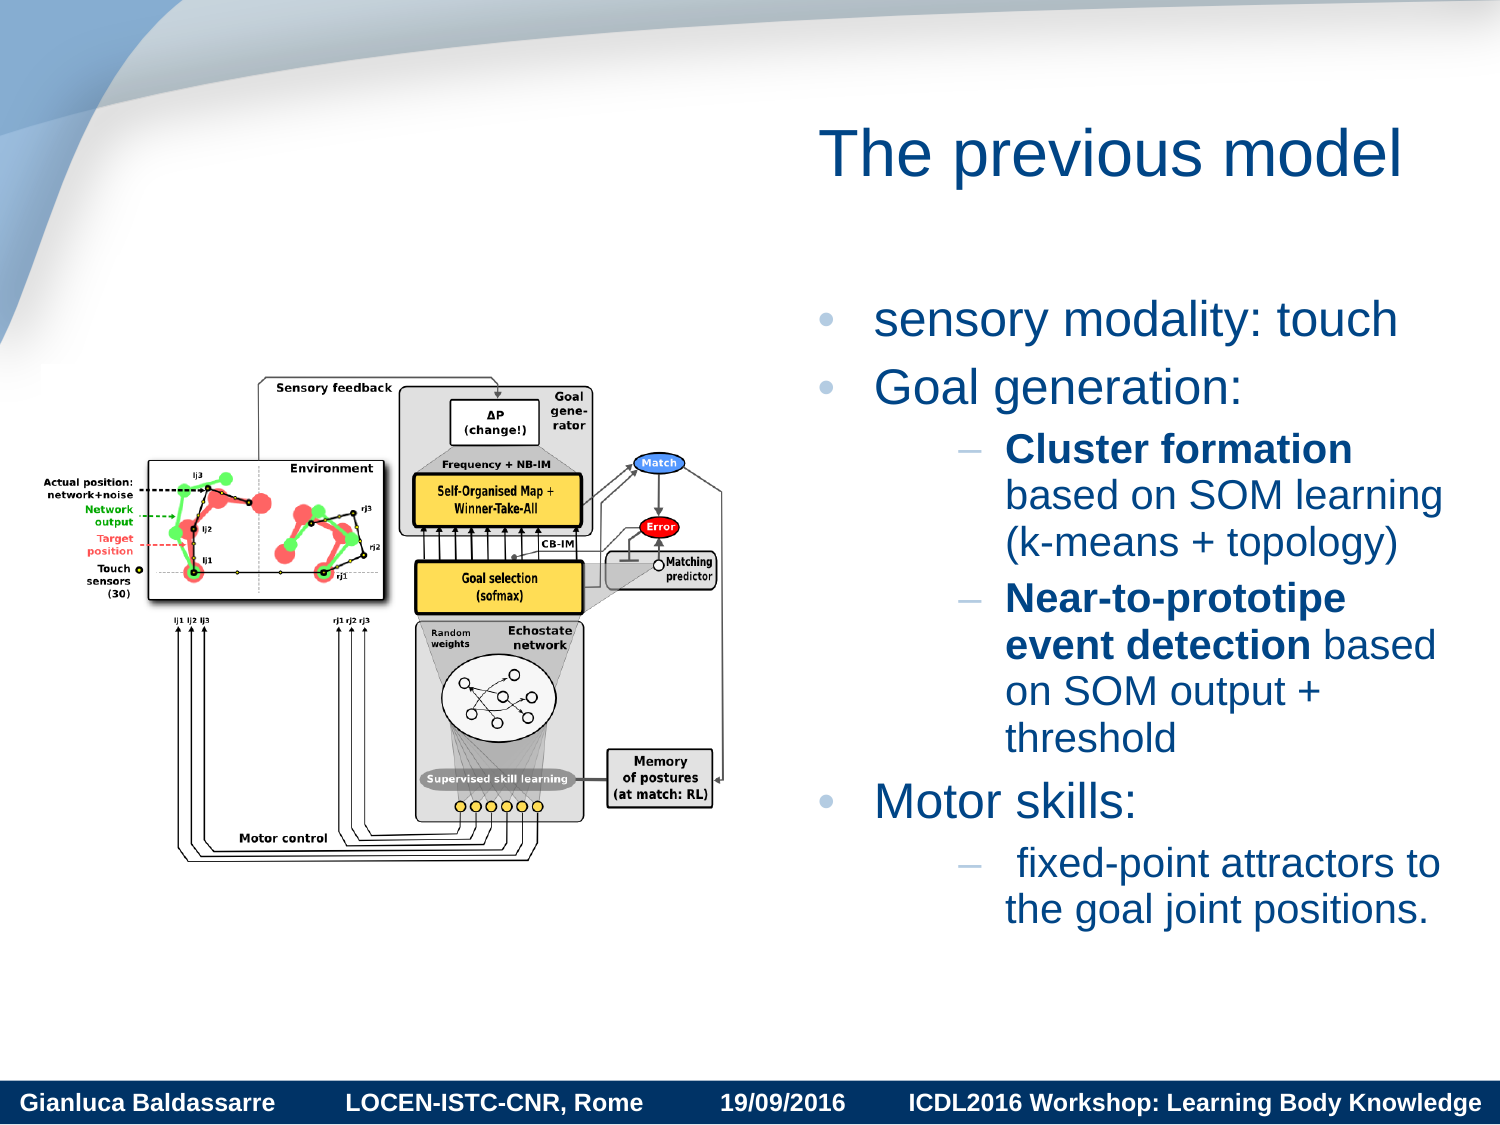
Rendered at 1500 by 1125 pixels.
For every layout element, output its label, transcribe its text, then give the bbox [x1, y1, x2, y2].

title The previous model [88, 100, 1441, 206]
list sensory modality: touch Goal generation: Cluster formation based on SOM learning (k-means + topology) Near-to-prototipe event detection based on SOM output + threshold Motor skills: fixed-point attractors to the goal joint positions. [761, 290, 1448, 944]
picture [0, 0, 1500, 1080]
